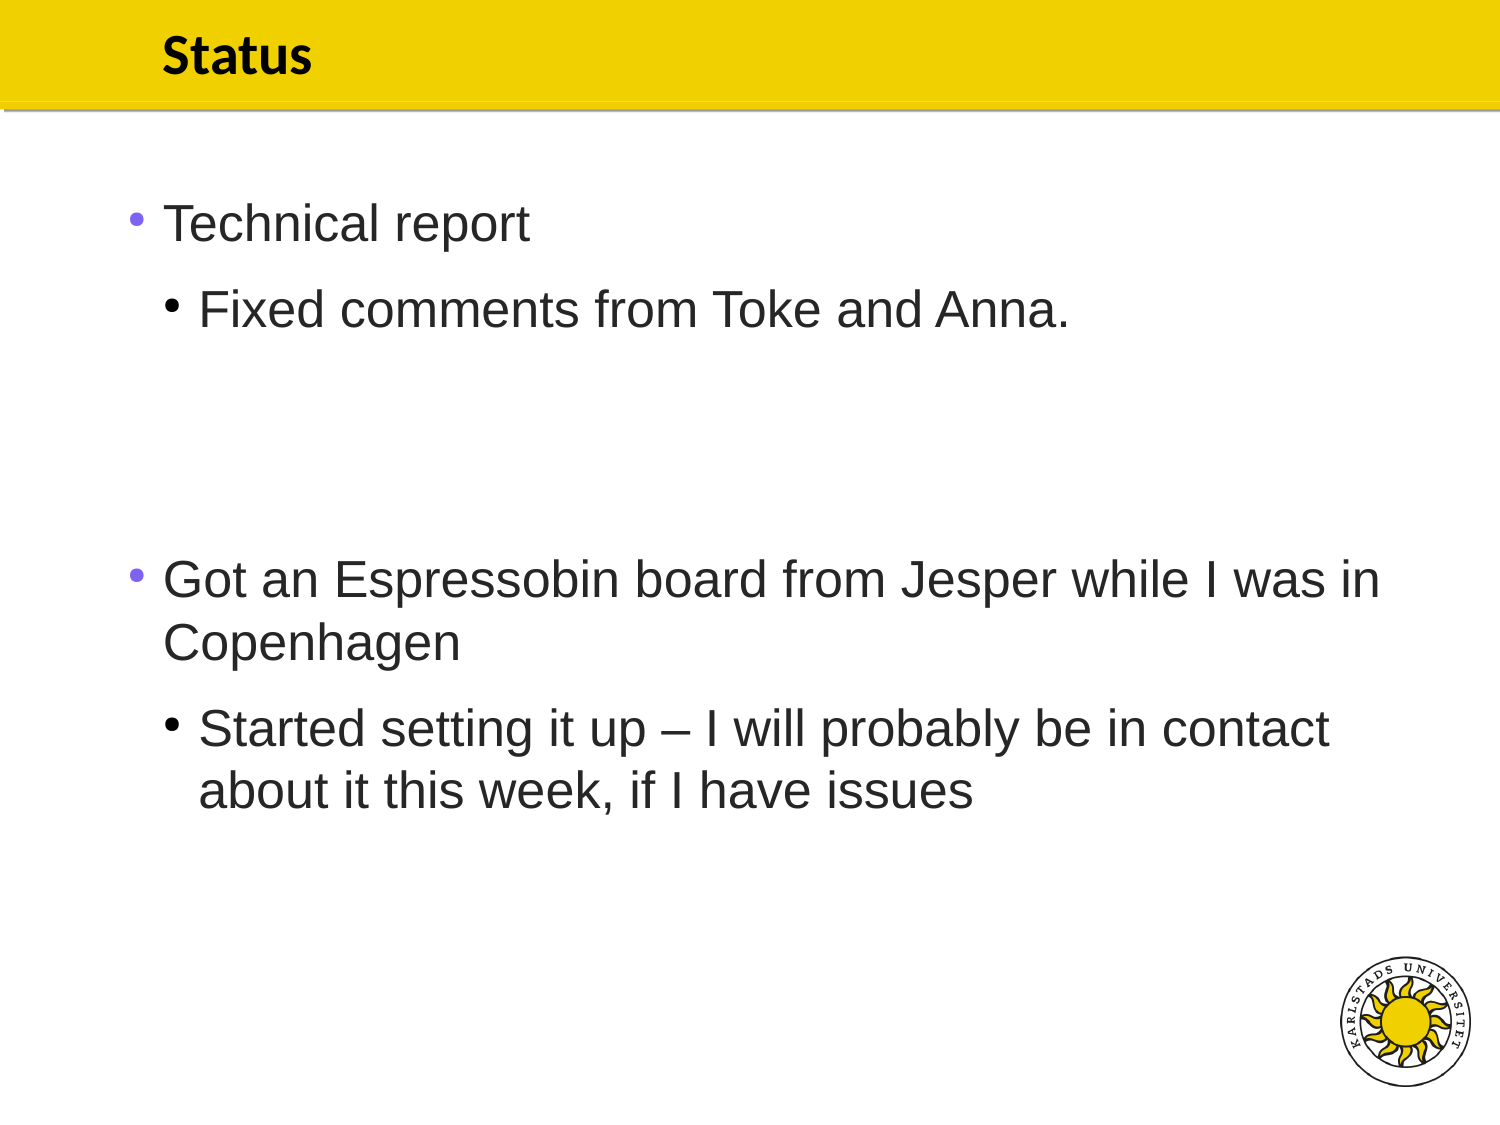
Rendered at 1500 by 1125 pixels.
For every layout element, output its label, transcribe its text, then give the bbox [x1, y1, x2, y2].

picture [1340, 1066, 1471, 1095]
list Technical report Fixed comments from Toke and Anna. Got an Espressobin board from Jesper while I was in Copenhagen Started setting it up – I will probably be in contact about it this week, if I have issues [112, 90, 1471, 1066]
title Status [112, 0, 1388, 90]
